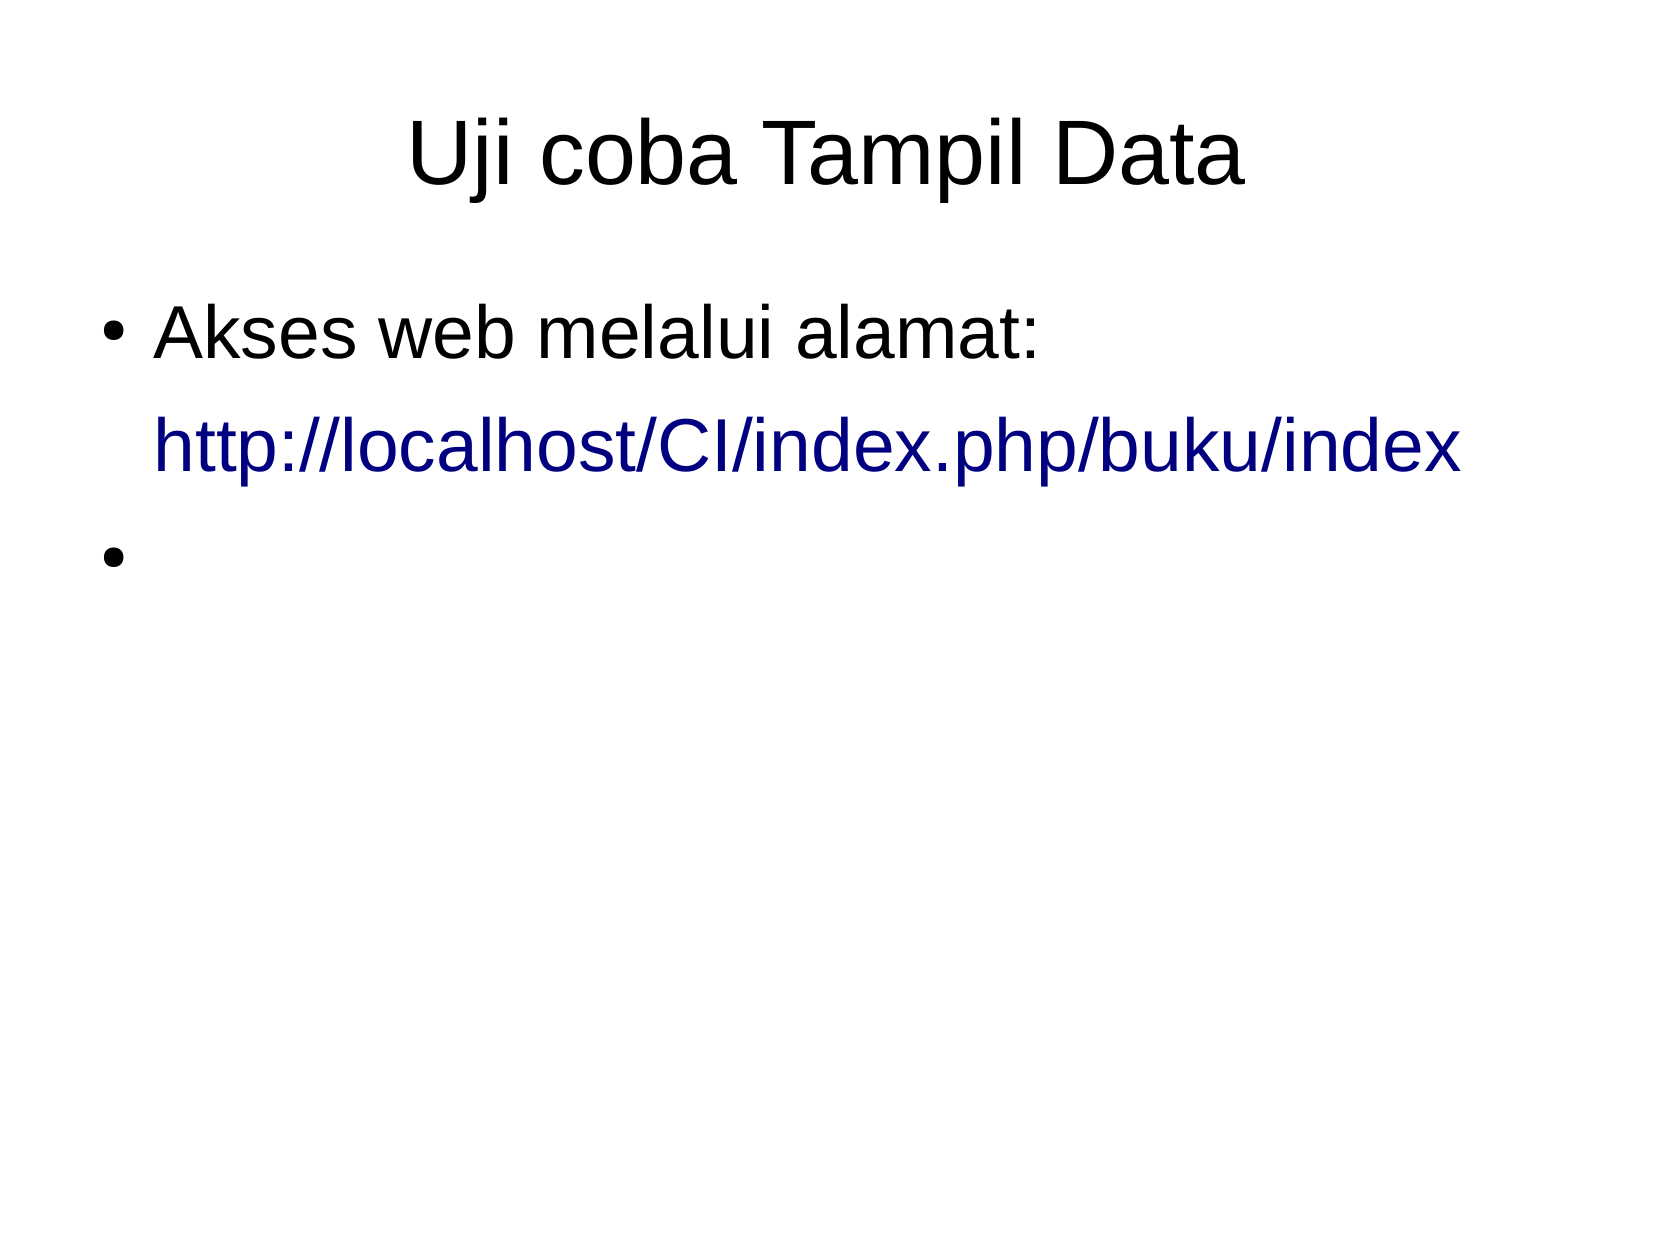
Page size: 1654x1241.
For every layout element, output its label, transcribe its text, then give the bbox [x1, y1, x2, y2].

title Uji coba Tampil Data [82, 49, 1571, 257]
list Akses web melalui alamat: http://localhost/CI/index.php/buku/index [82, 290, 1571, 1010]
